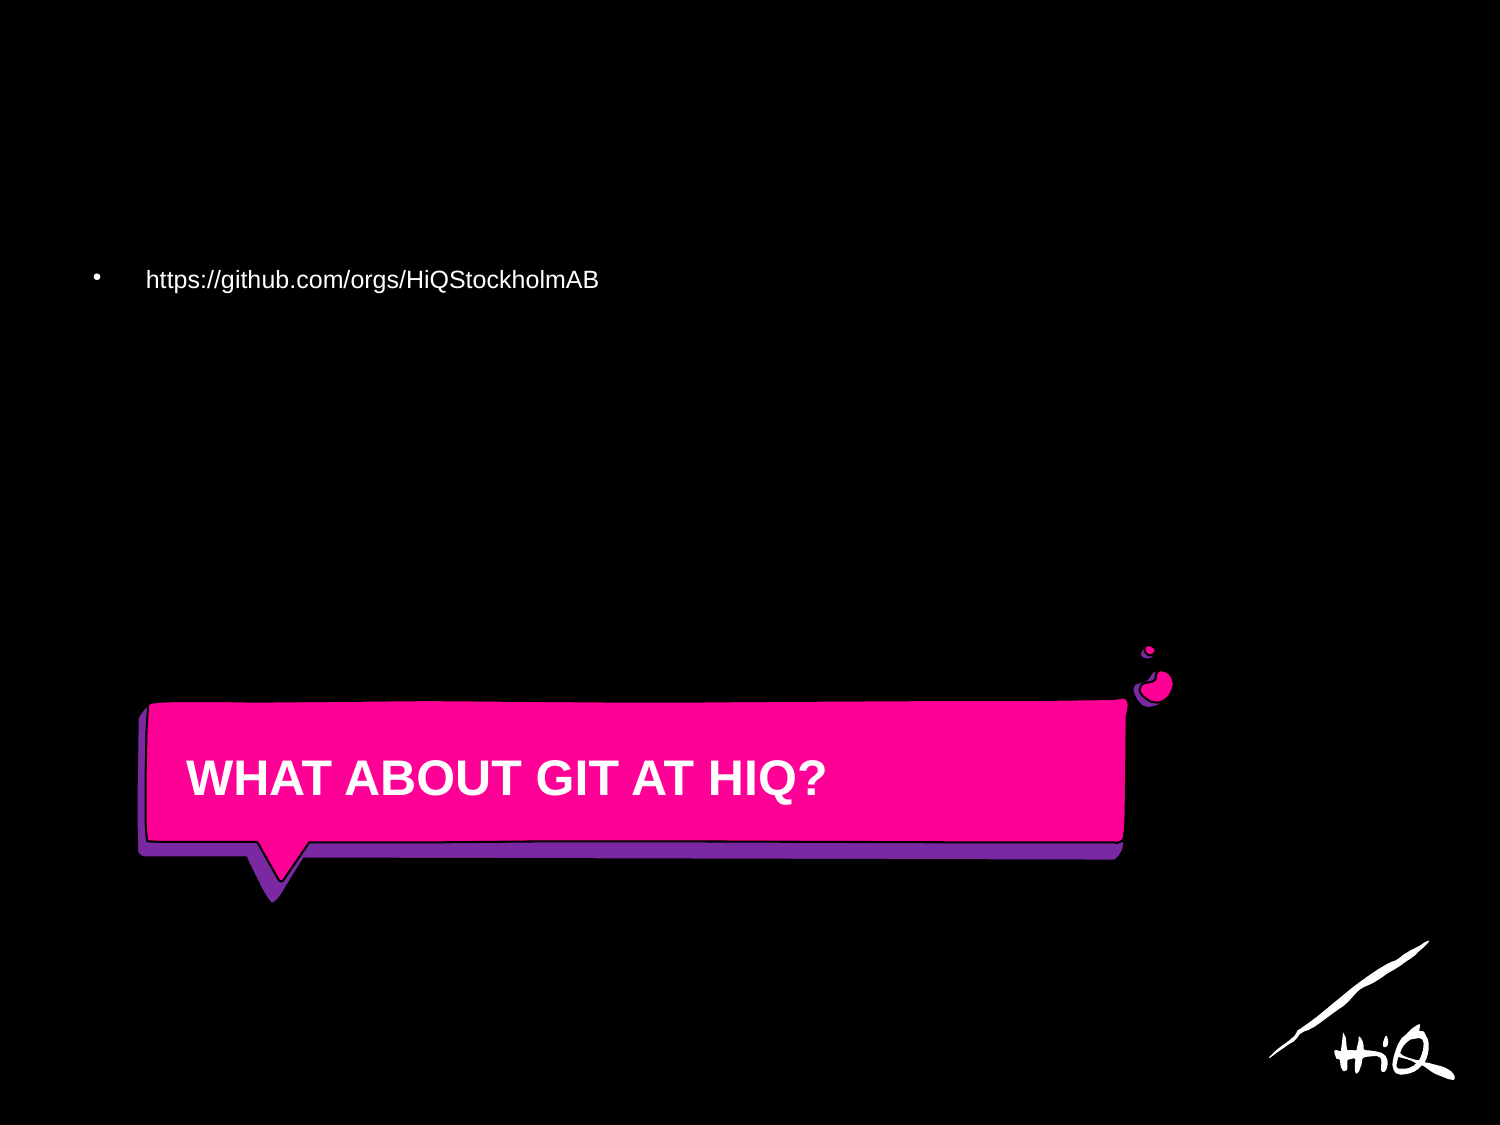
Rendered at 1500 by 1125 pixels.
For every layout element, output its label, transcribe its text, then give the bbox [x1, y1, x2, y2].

list https://github.com/orgs/HiQStockholmAB [75, 263, 1425, 916]
title What about Git at HiQ? [171, 721, 1093, 829]
